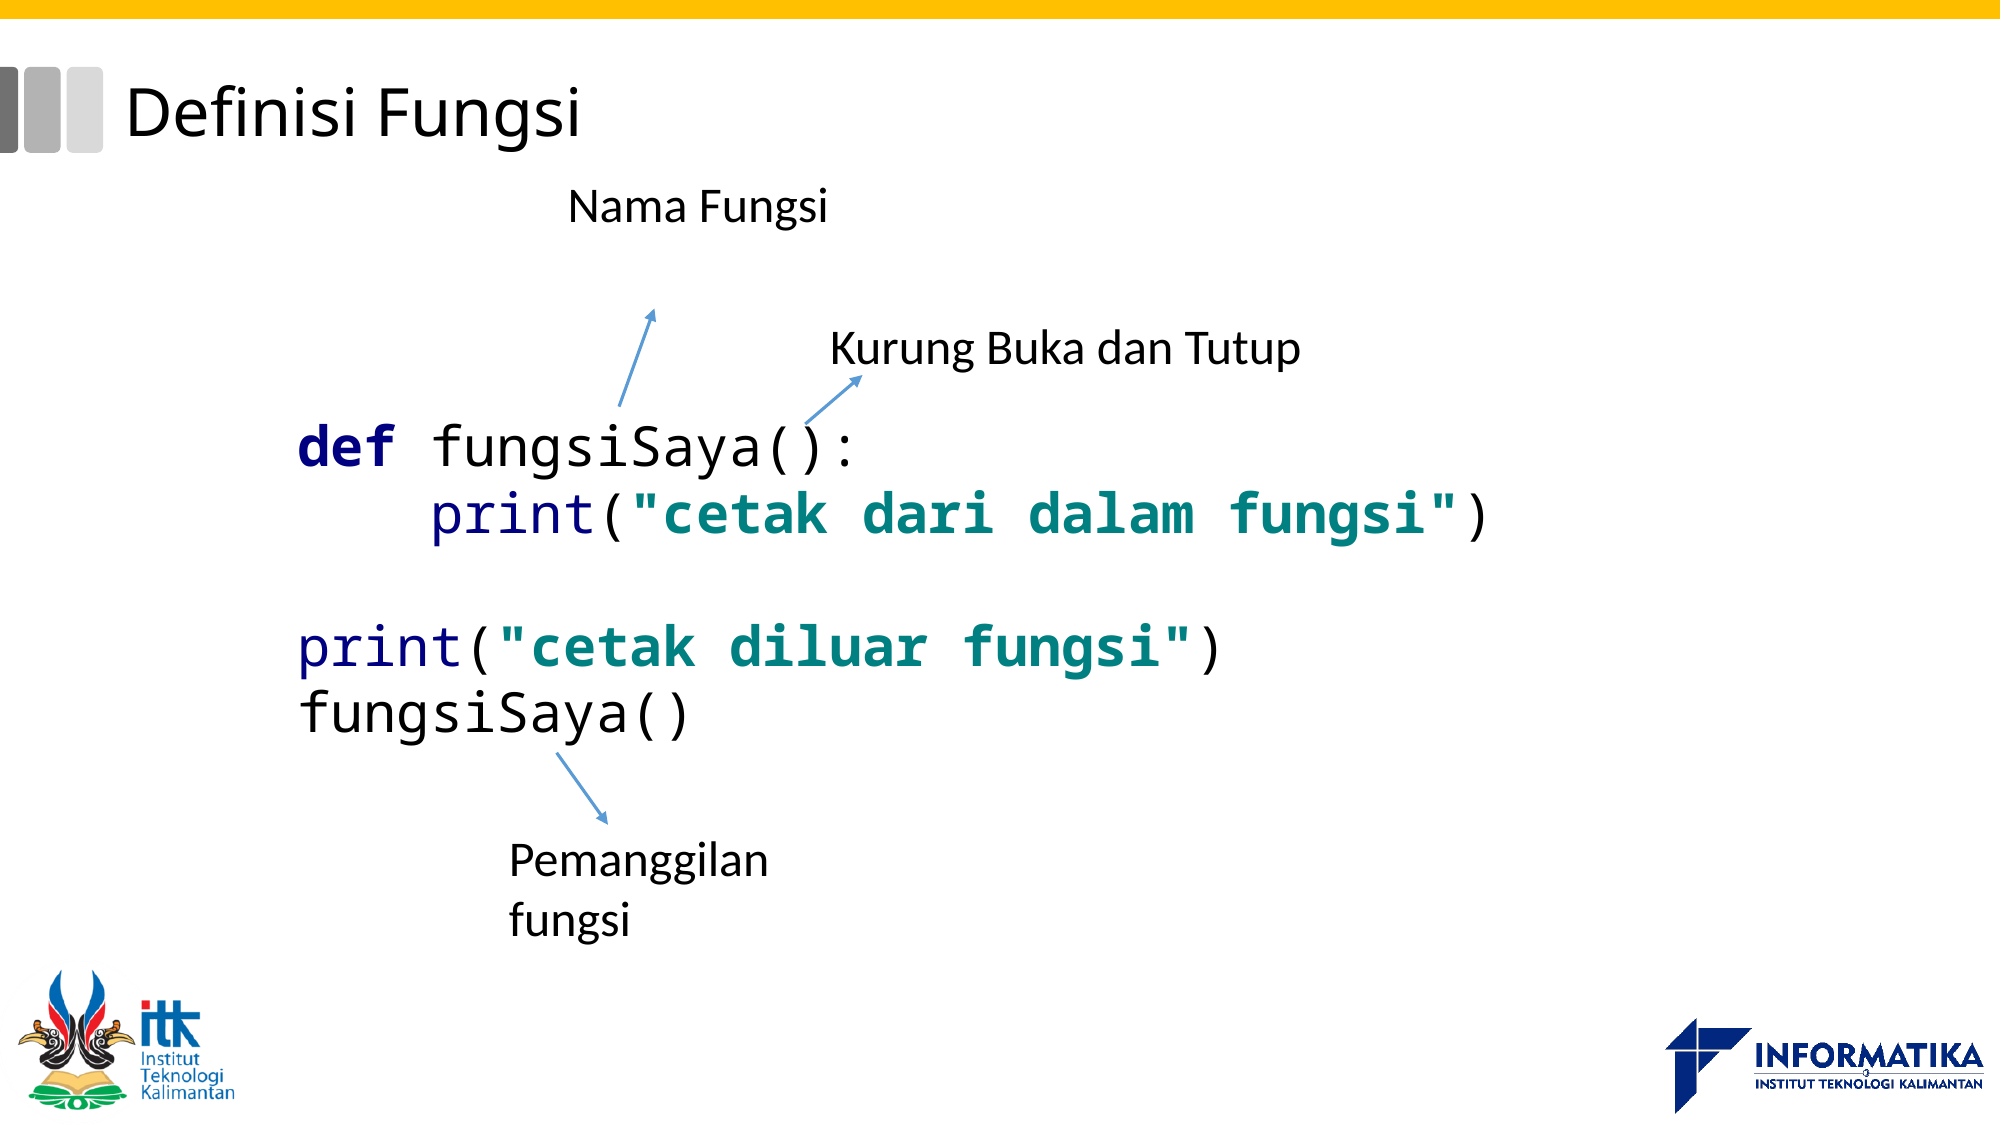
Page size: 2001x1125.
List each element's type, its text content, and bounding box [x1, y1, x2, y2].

text_box Nama Fungsi [552, 165, 863, 241]
picture [0, 935, 253, 1125]
text_box def fungsiSaya(): print("cetak dari dalam fungsi") print("cetak diluar fungsi") fungsiSaya() [277, 401, 1723, 754]
title Definisi Fungsi [104, 58, 1830, 181]
picture [1664, 1017, 1984, 1114]
text_box Pemanggilan fungsi [494, 819, 901, 955]
text_box Kurung Buka dan Tutup [815, 307, 1416, 383]
text_box [0, 0, 2000, 19]
